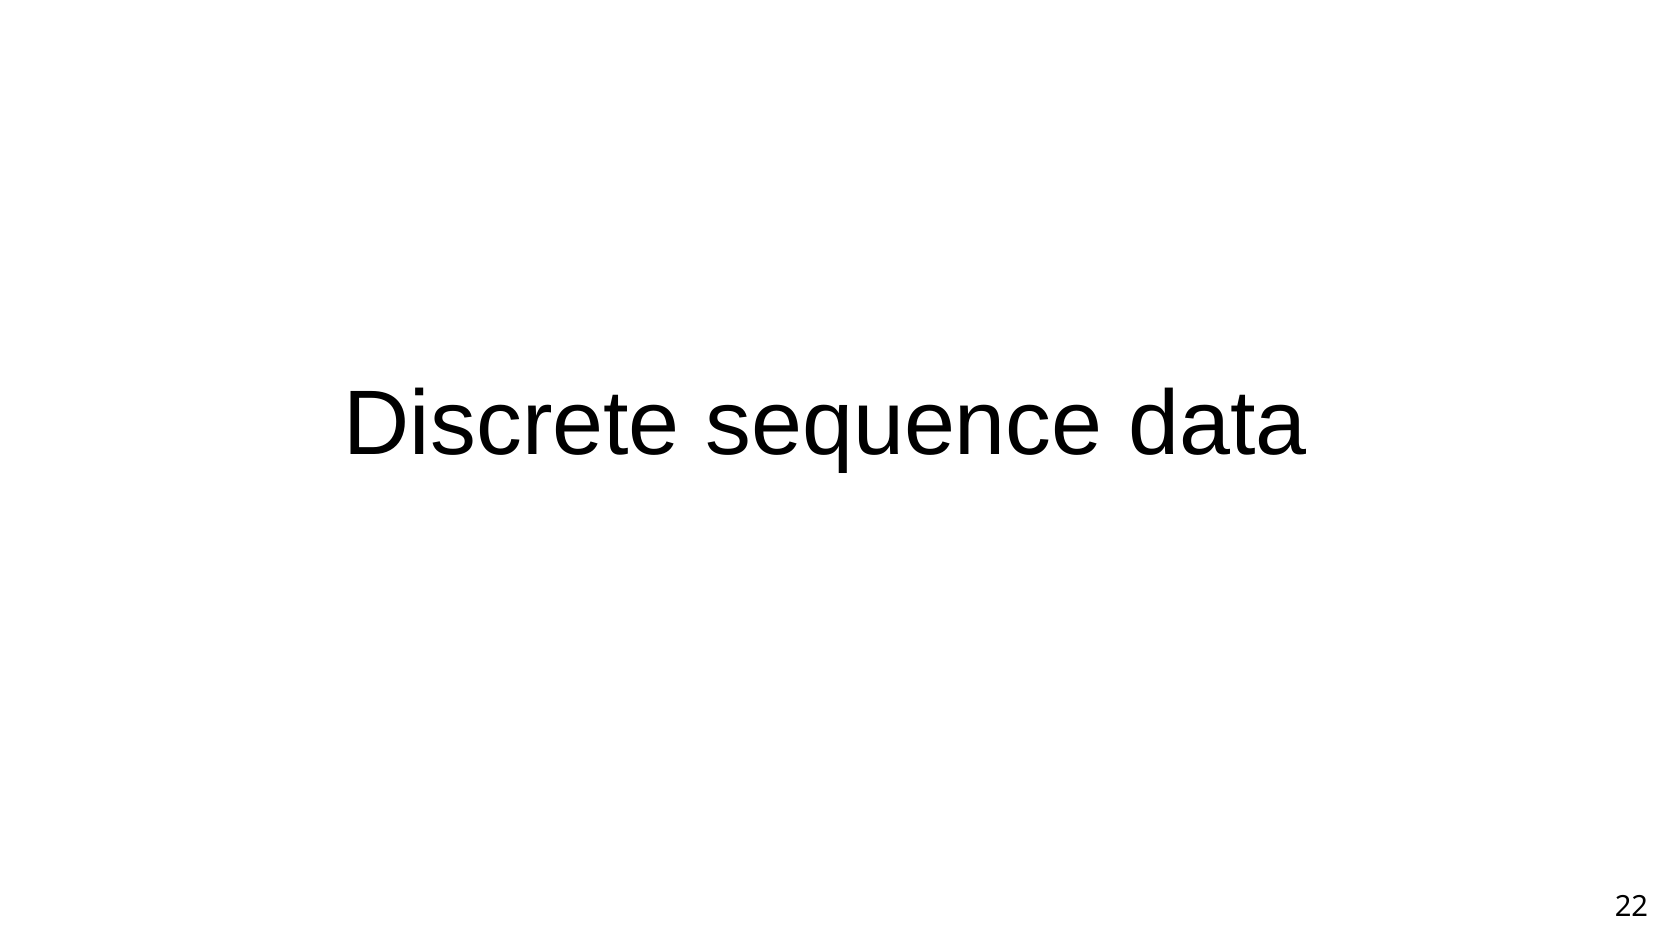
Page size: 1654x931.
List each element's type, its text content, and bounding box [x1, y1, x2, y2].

title Discrete sequence data [81, 345, 1570, 501]
